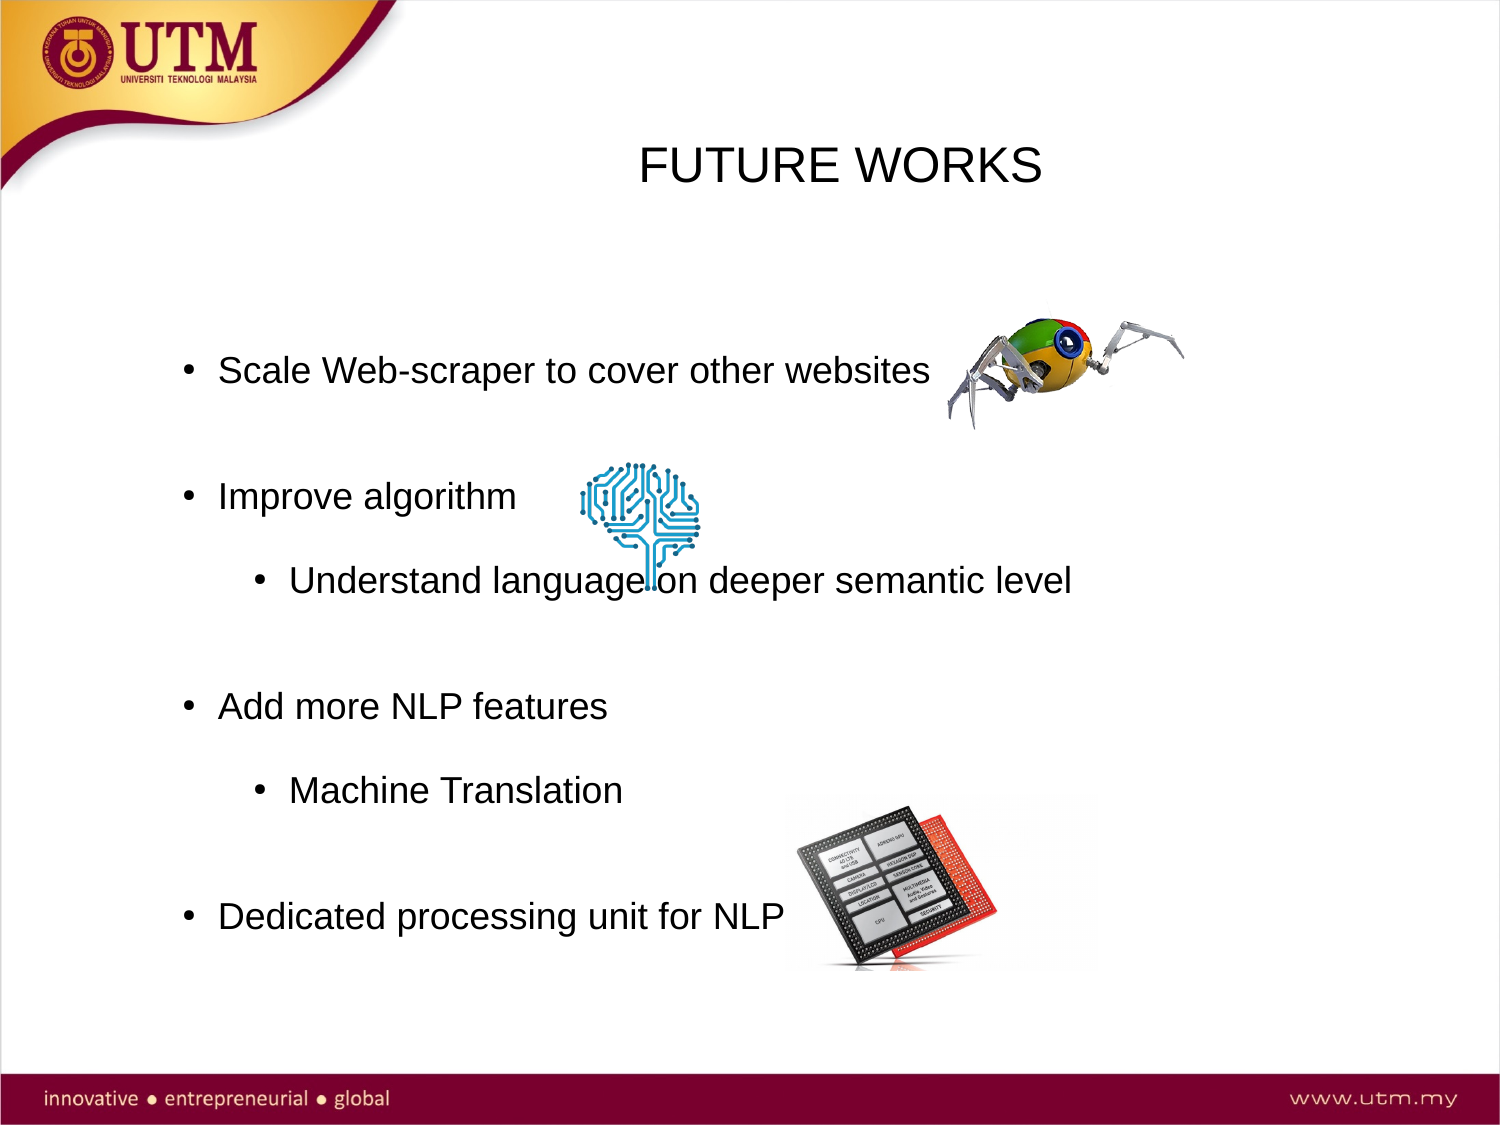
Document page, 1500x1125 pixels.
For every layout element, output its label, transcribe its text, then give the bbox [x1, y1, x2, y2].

text_box Scale Web-scraper to cover other websites Improve algorithm Understand language on deeper semantic level Add more NLP features Machine Translation Dedicated processing unit for NLP [167, 342, 1383, 946]
picture [0, 0, 1500, 1125]
text_box FUTURE WORKS [623, 130, 1066, 211]
